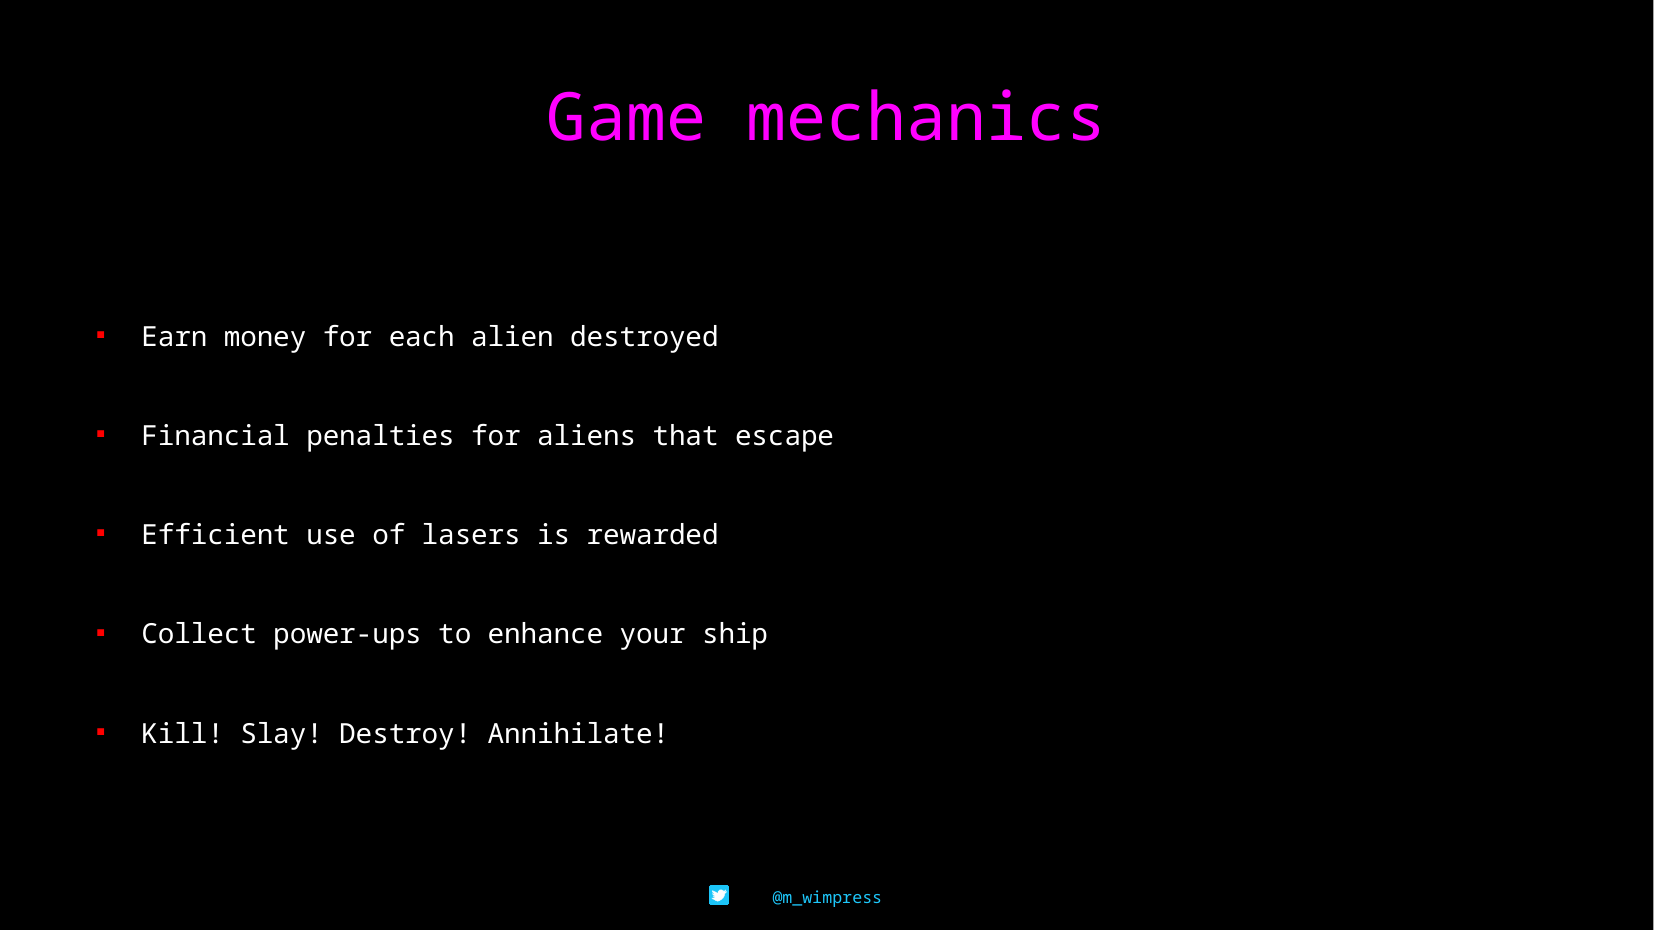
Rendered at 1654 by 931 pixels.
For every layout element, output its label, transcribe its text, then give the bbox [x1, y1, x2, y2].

title Game mechanics [82, 37, 1571, 193]
picture [709, 885, 729, 905]
list Earn money for each alien destroyed Financial penalties for aliens that escape Efficient use of lasers is rewarded Collect power-ups to enhance your ship Kill! Slay! Destroy! Annihilate! [82, 217, 1571, 758]
